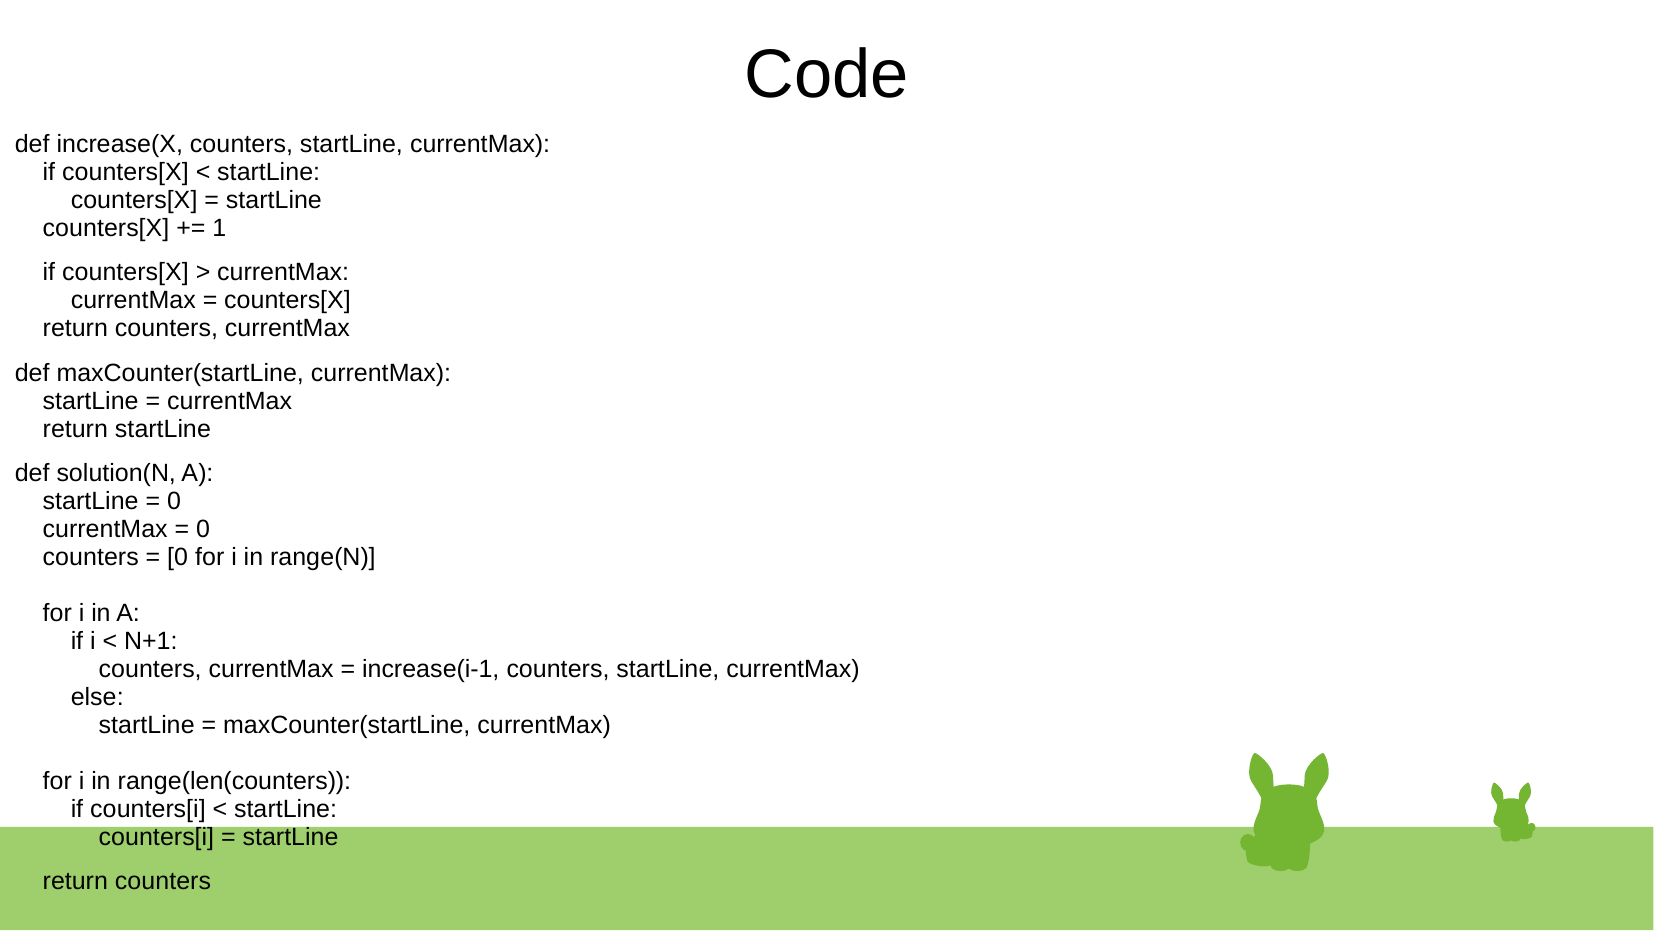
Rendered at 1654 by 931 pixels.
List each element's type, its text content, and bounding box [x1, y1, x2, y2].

text_box def increase(X, counters, startLine, currentMax): if counters[X] < startLine: counters[X] = startLine counters[X] += 1 if counters[X] > currentMax: currentMax = counters[X] return counters, currentMax def maxCounter(startLine, currentMax): startLine = currentMax return startLine def solution(N, A): startLine = 0 currentMax = 0 counters = [0 for i in range(N)] for i in A: if i < N+1: counters, currentMax = increase(i-1, counters, startLine, currentMax) else: startLine = maxCounter(startLine, currentMax) for i in range(len(counters)): if counters[i] < startLine: counters[i] = startLine return counters [0, 122, 1013, 903]
title Code [88, 0, 1565, 148]
